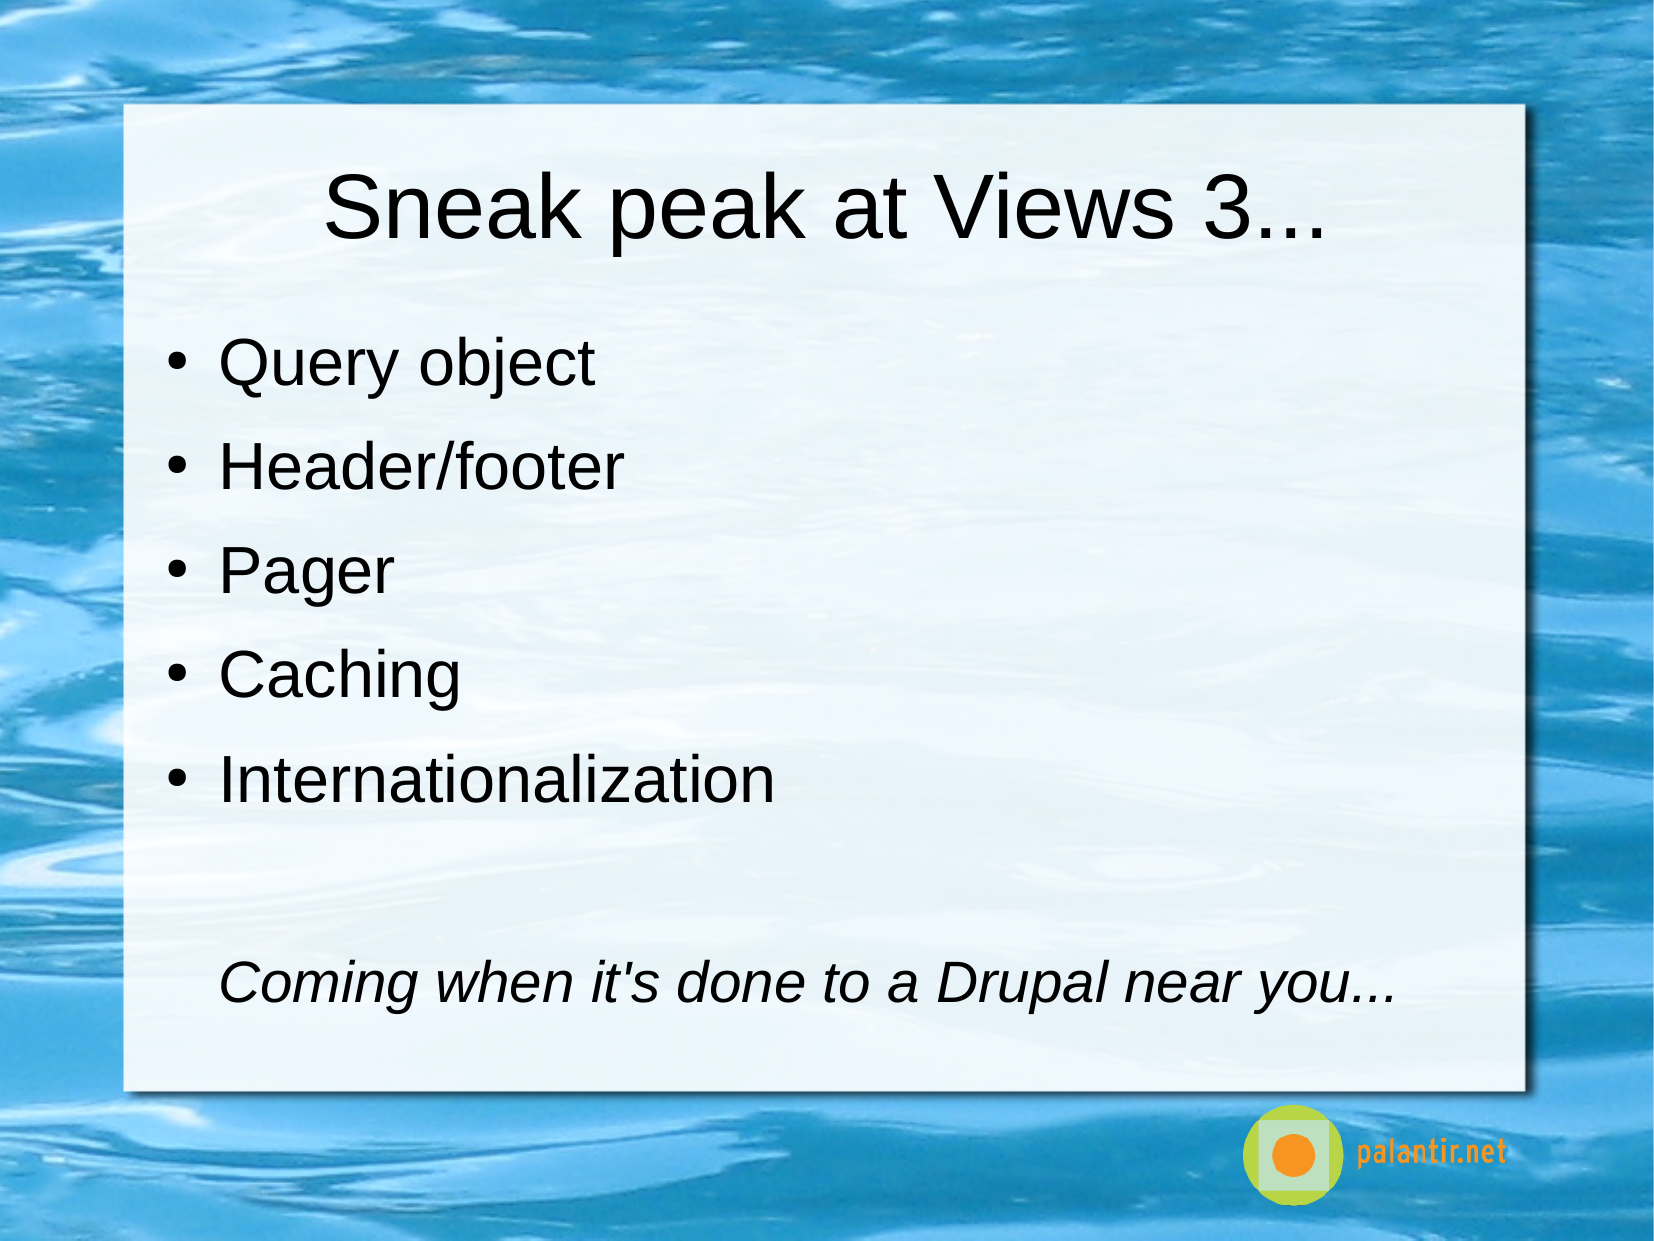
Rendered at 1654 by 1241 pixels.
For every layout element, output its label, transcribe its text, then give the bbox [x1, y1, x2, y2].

list Query object Header/footer Pager Caching Internationalization Coming when it's done to a Drupal near you... [147, 324, 1506, 1064]
picture [0, 0, 1654, 1241]
title Sneak peak at Views 3... [147, 118, 1506, 296]
